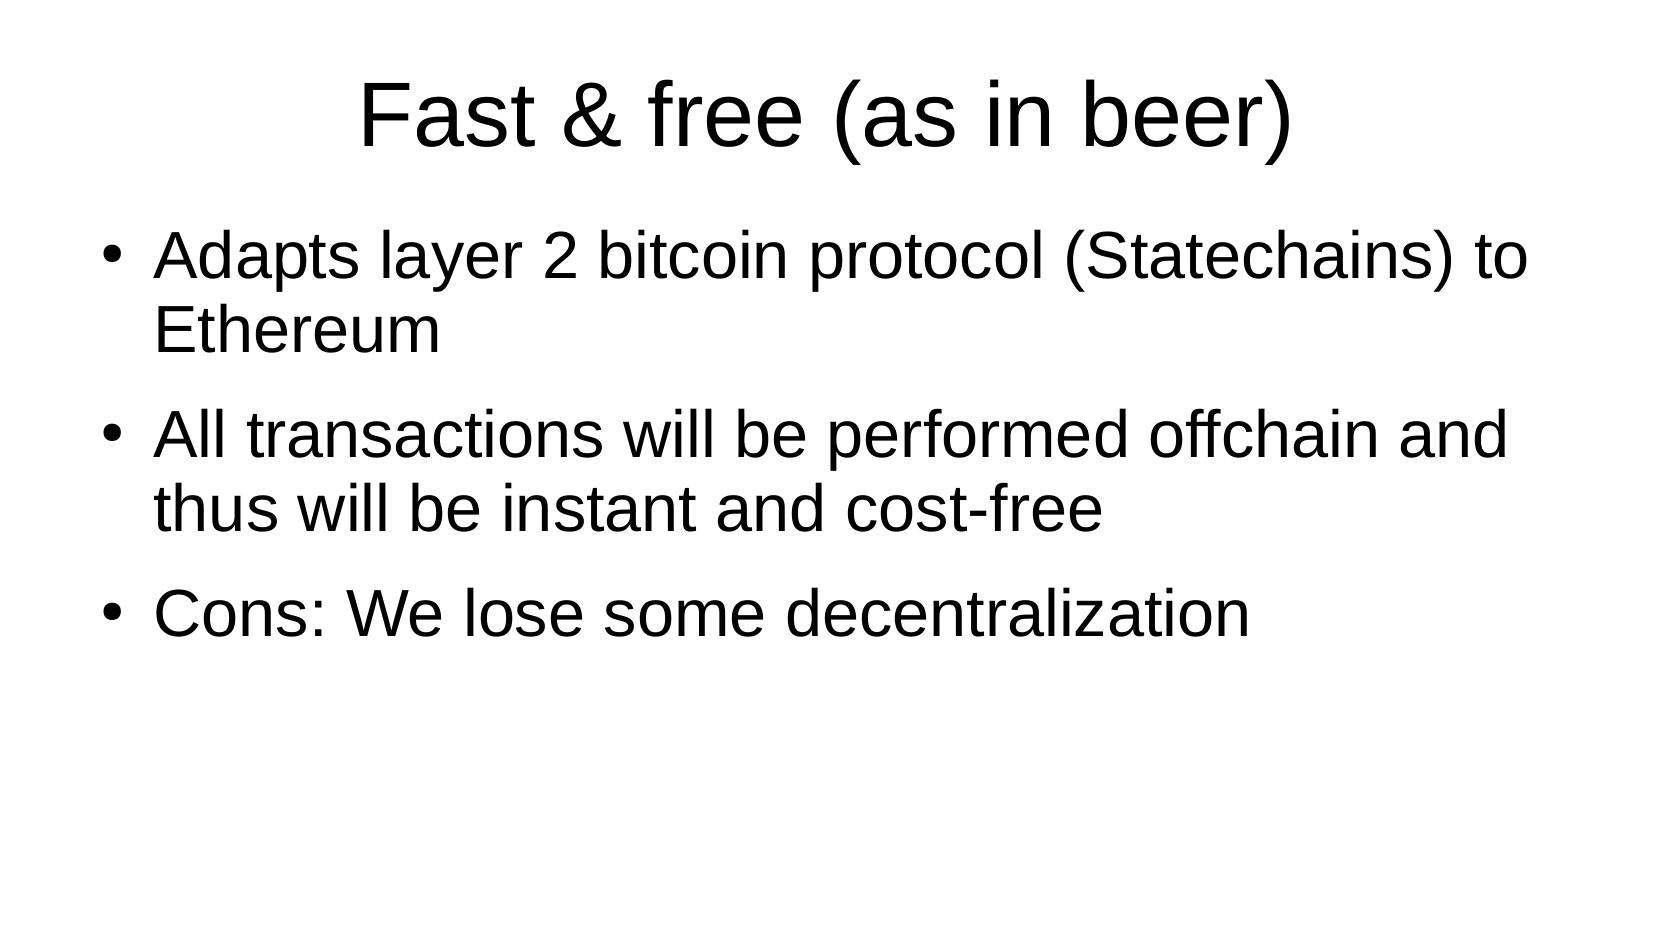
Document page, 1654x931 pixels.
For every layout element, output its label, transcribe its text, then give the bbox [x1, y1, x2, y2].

list Adapts layer 2 bitcoin protocol (Statechains) to Ethereum All transactions will be performed offchain and thus will be instant and cost-free Cons: We lose some decentralization [82, 217, 1571, 758]
title Fast & free (as in beer) [82, 37, 1571, 193]
